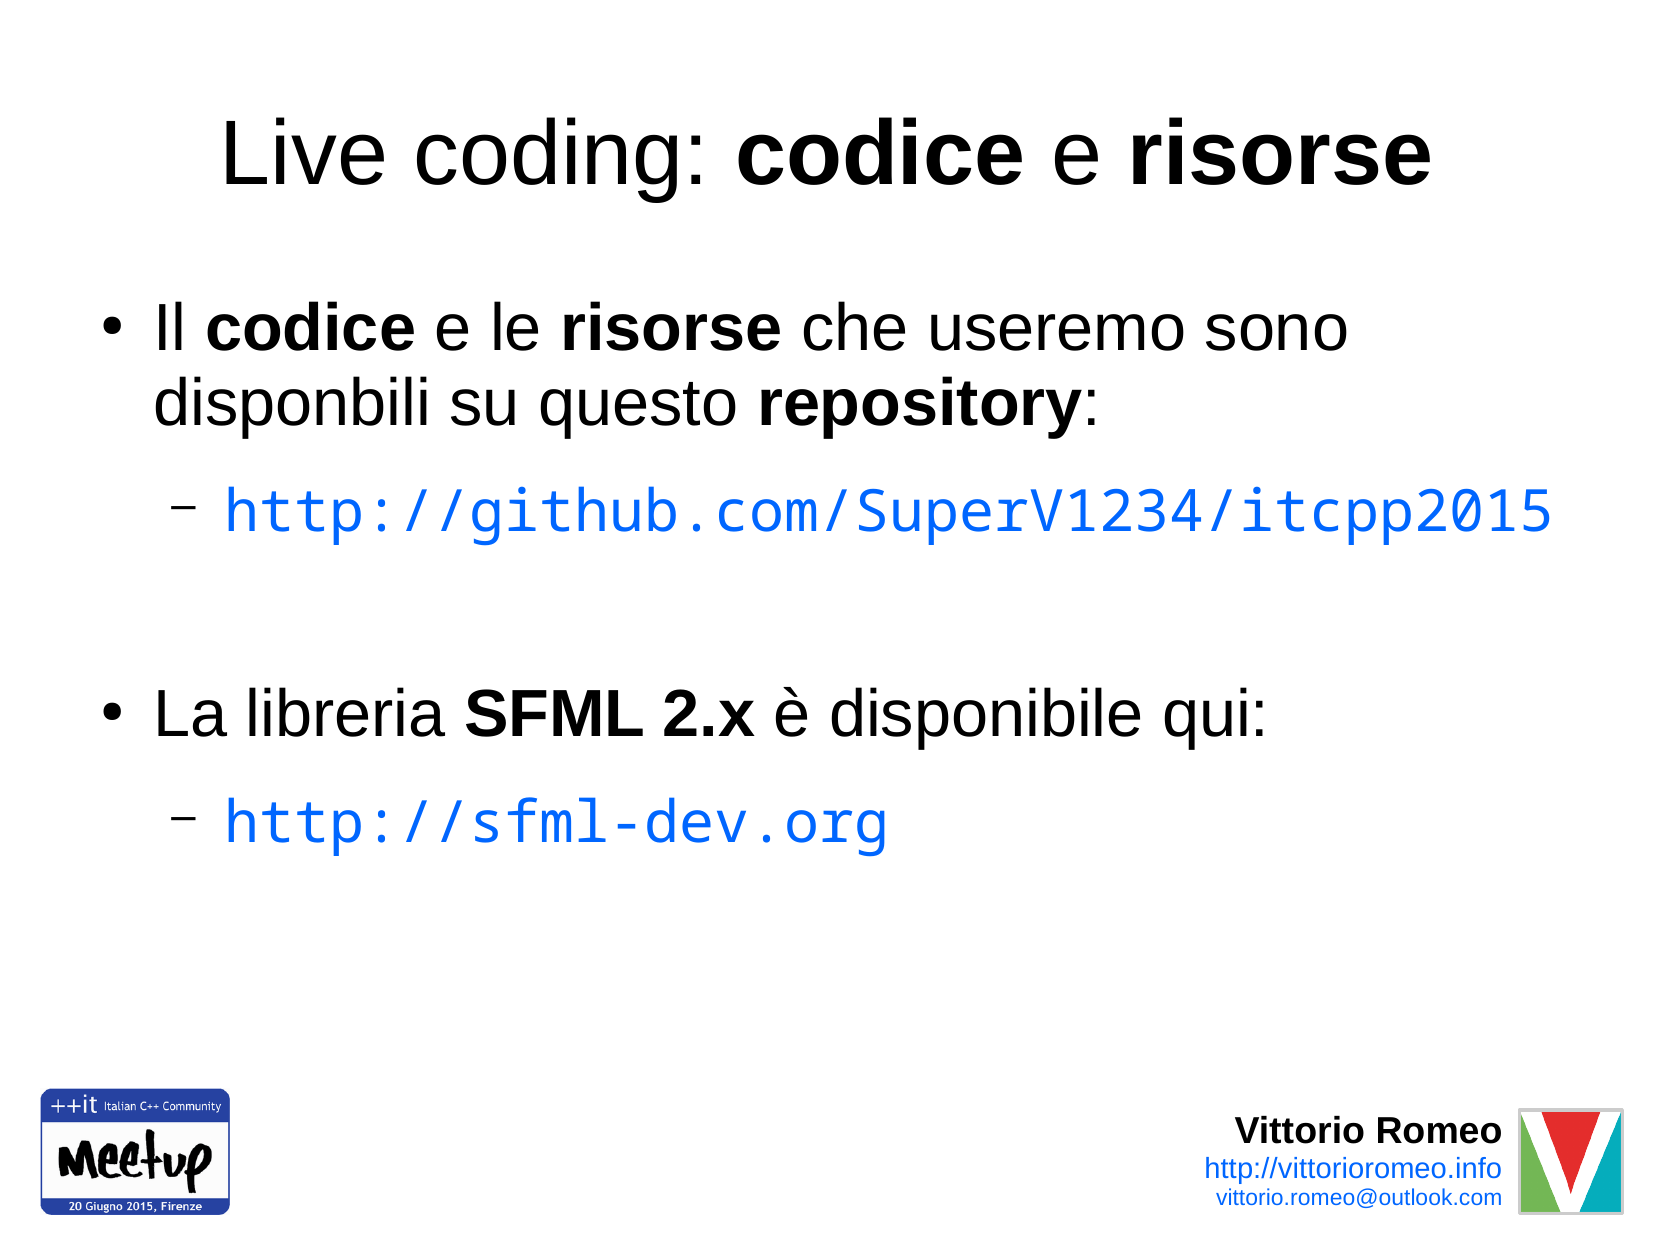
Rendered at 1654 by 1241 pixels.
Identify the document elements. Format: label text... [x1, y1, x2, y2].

picture [40, 1088, 230, 1215]
list Il codice e le risorse che useremo sono disponbili su questo repository: http://github.com/SuperV1234/itcpp2015 La libreria SFML 2.x è disponibile qui: http://sfml-dev.org [82, 290, 1555, 1010]
picture [1521, 1112, 1621, 1212]
title Live coding: codice e risorse [82, 49, 1571, 257]
